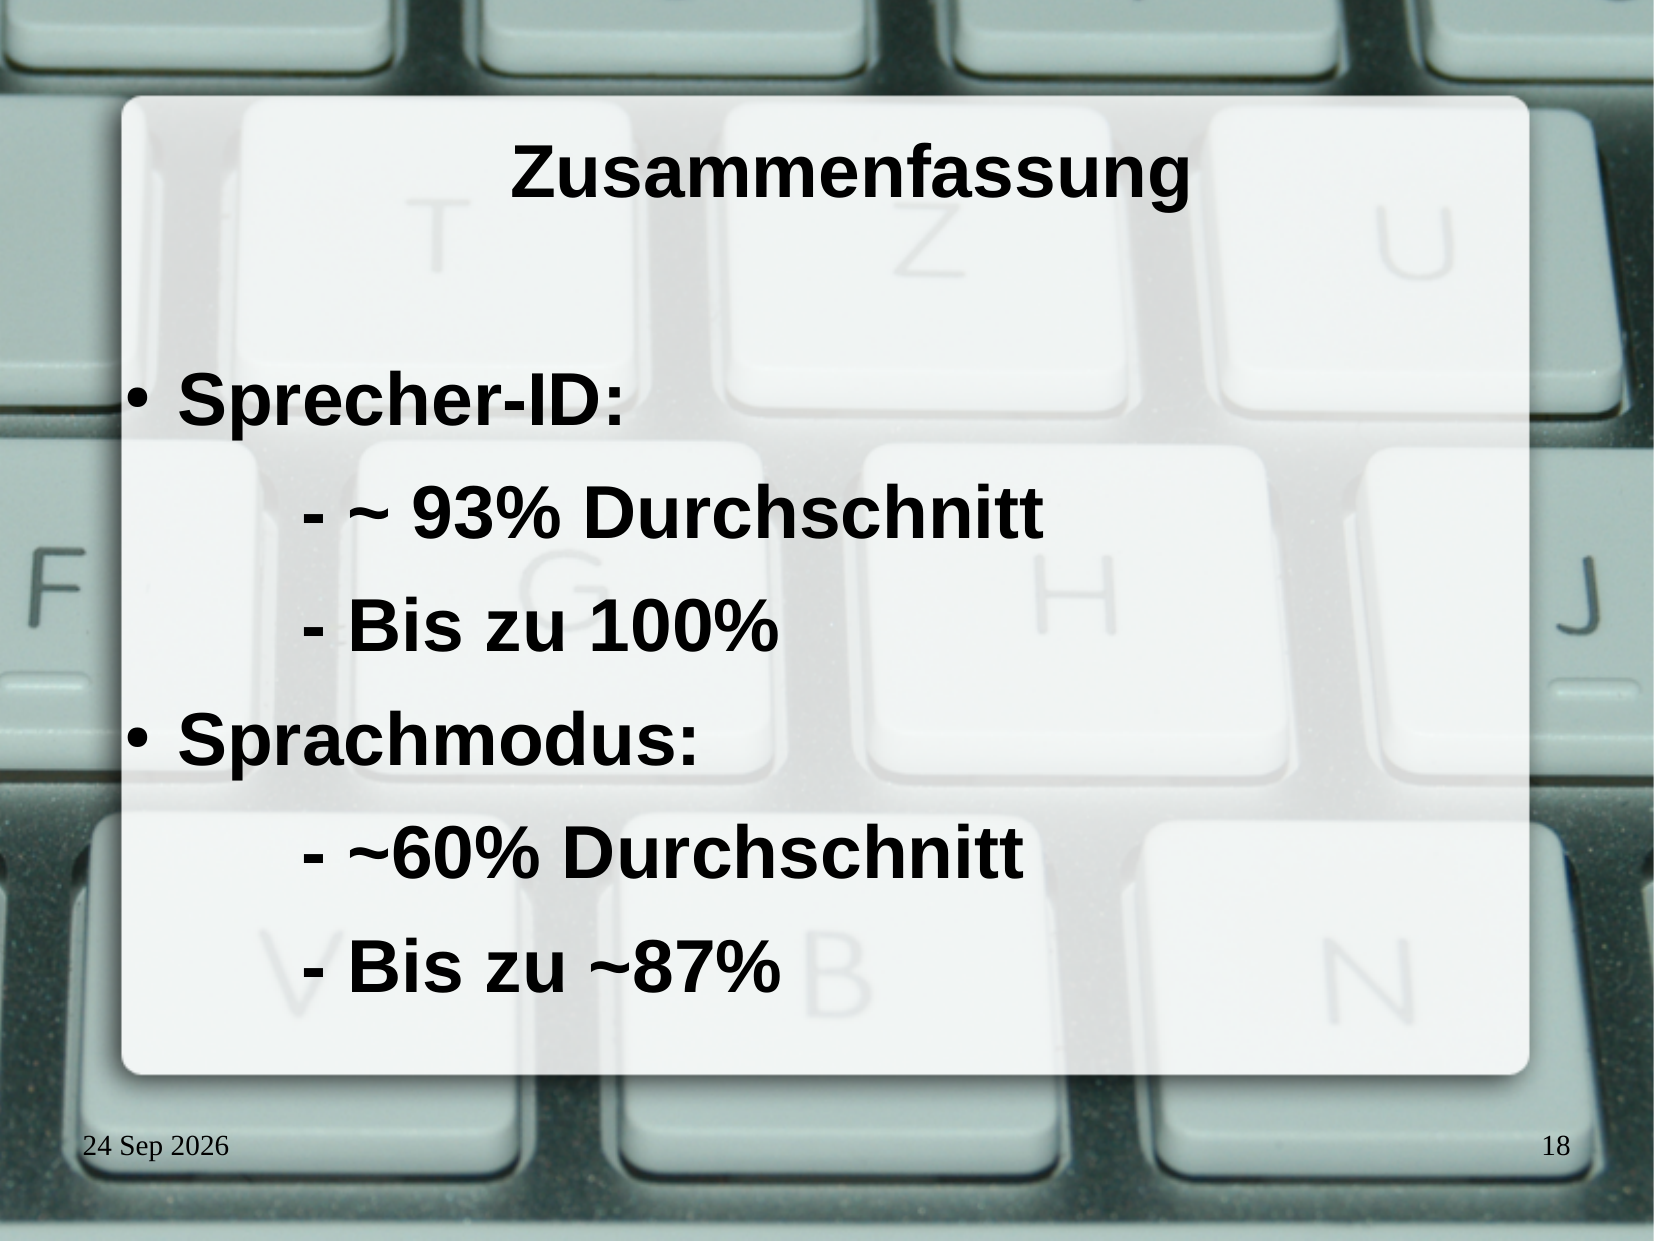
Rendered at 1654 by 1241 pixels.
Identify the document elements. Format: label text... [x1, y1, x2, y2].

list Zusammenfassung Sprecher-ID: - ~ 93% Durchschnitt - Bis zu 100% Sprachmodus: - ~60% Durchschnitt - Bis zu ~87% [106, 129, 1595, 1009]
picture [0, 0, 1654, 1241]
